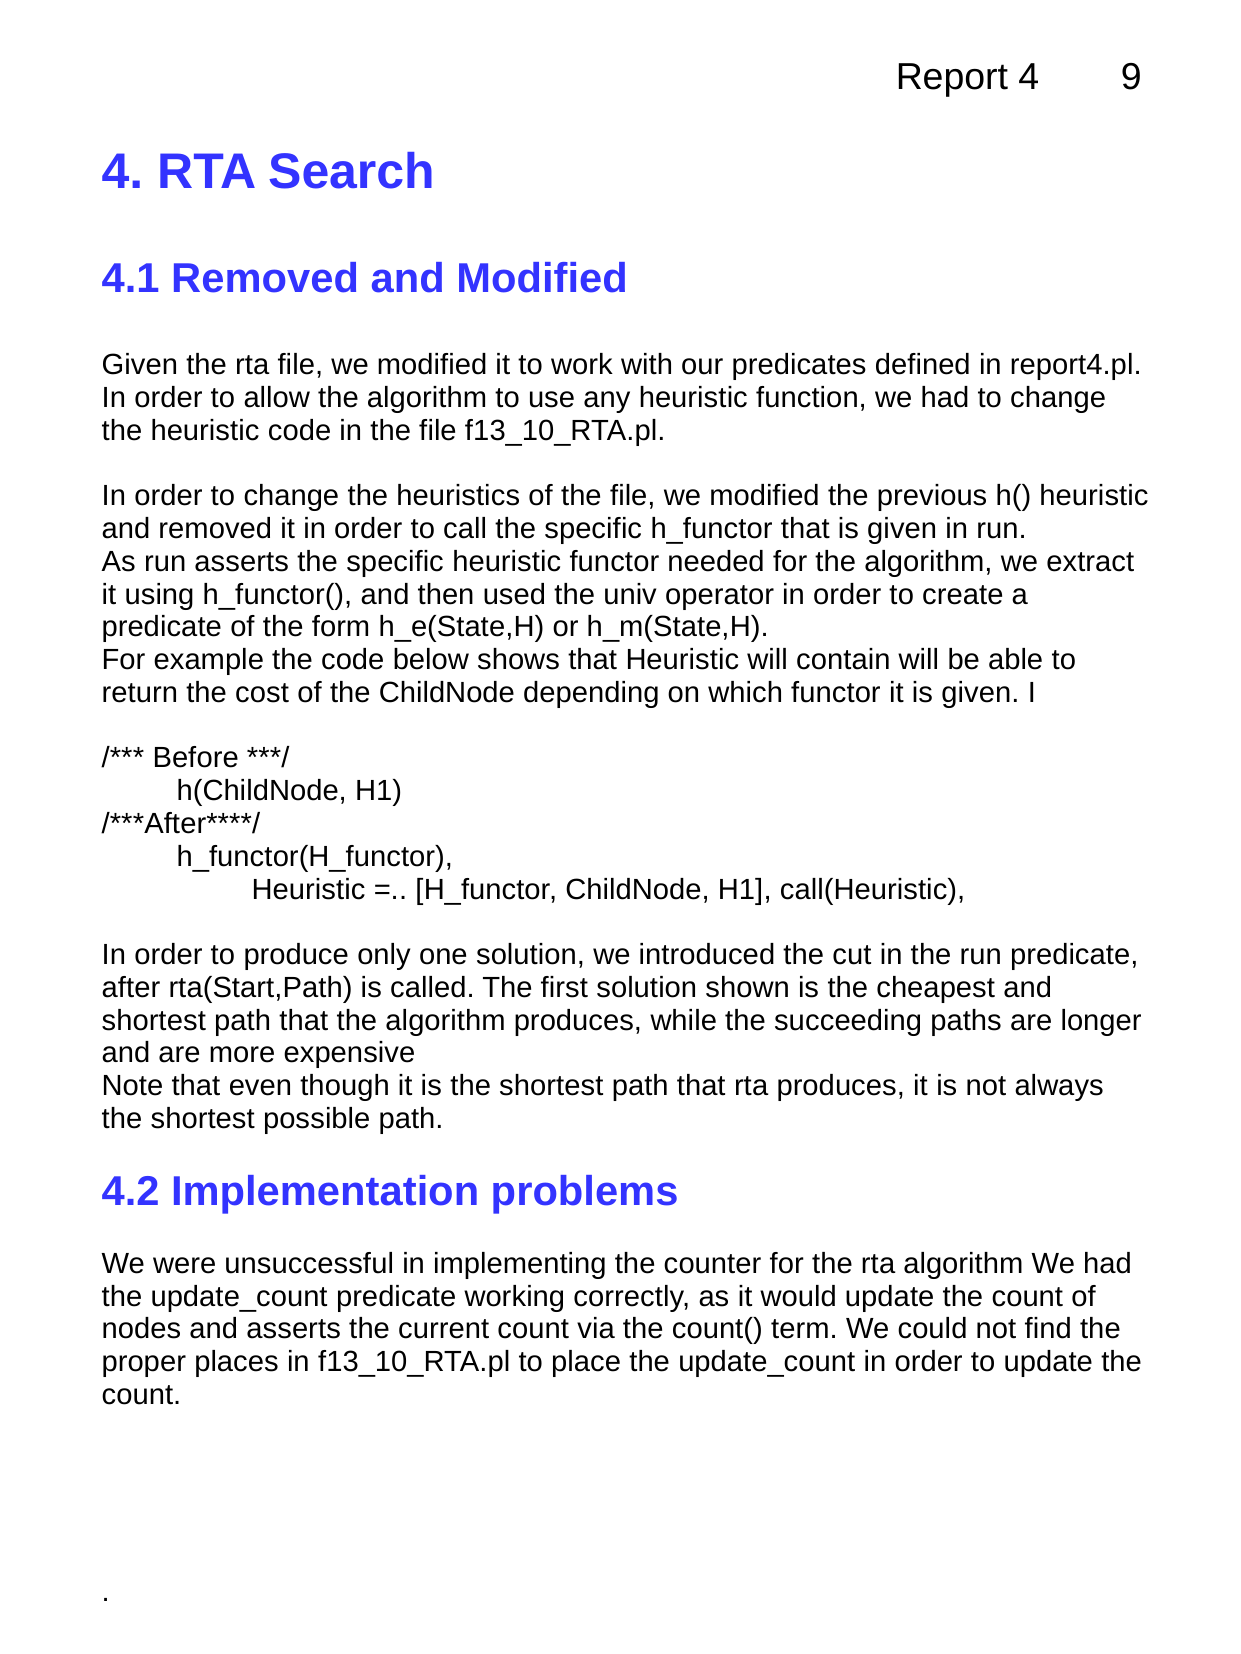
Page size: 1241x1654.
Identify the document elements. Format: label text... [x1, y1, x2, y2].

text_box 4. RTA Search 4.1 Removed and Modified Given the rta file, we modified it to work with our predicates defined in report4.pl. In order to allow the algorithm to use any heuristic function, we had to change the heuristic code in the file f13_10_RTA.pl. In order to change the heuristics of the file, we modified the previous h() heuristic and removed it in order to call the specific h_functor that is given in run. As run asserts the specific heuristic functor needed for the algorithm, we extract it using h_functor(), and then used the univ operator in order to create a predicate of the form h_e(State,H) or h_m(State,H). For example the code below shows that Heuristic will contain will be able to return the cost of the ChildNode depending on which functor it is given. I /*** Before ***/ h(ChildNode, H1) /***After****/ h_functor(H_functor), Heuristic =.. [H_functor, ChildNode, H1], call(Heuristic), In order to produce only one solution, we introduced the cut in the run predicate, after rta(Start,Path) is called. The first solution shown is the cheapest and shortest path that the algorithm produces, while the succeeding paths are longer and are more expensive Note that even though it is the shortest path that rta produces, it is not always the shortest possible path. 4.2 Implementation problems We were unsuccessful in implementing the counter for the rta algorithm We had the update_count predicate working correctly, as it would update the count of nodes and asserts the current count via the count() term. We could not find the proper places in f13_10_RTA.pl to place the update_count in order to update the count. . [86, 136, 1167, 1654]
text_box Report 4 9 [820, 6, 1241, 106]
